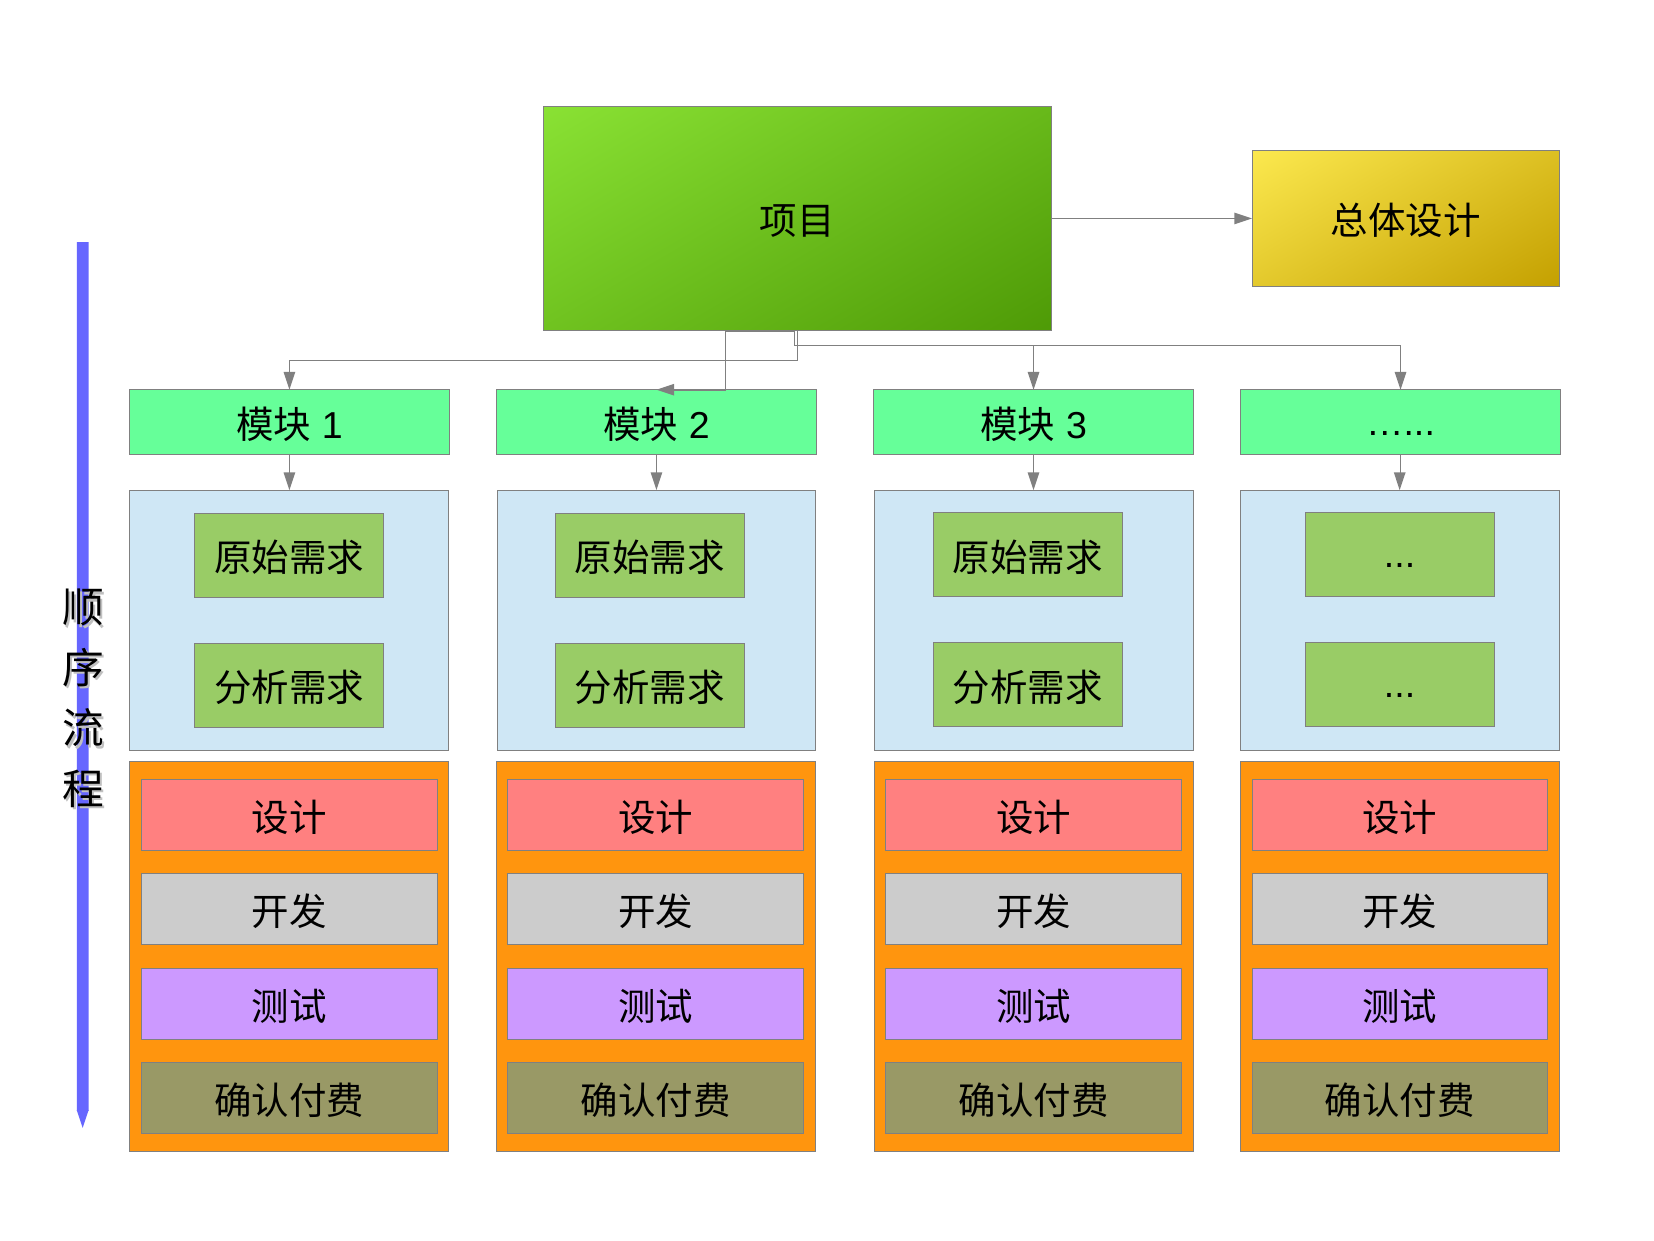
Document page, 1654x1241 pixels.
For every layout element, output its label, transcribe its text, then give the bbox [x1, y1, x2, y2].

text_box 设计 [141, 779, 438, 851]
text_box 测试 [885, 968, 1182, 1040]
text_box [497, 490, 816, 751]
text_box 确认付费 [885, 1062, 1182, 1134]
text_box 开发 [507, 873, 804, 945]
text_box 原始需求 [194, 513, 384, 598]
text_box 测试 [507, 968, 804, 1040]
text_box 确认付费 [507, 1062, 804, 1134]
text_box 开发 [885, 873, 1182, 945]
text_box 开发 [1252, 873, 1548, 945]
text_box 开发 [141, 873, 438, 945]
text_box …... [1240, 389, 1561, 455]
text_box [1240, 490, 1560, 751]
text_box 分析需求 [194, 643, 384, 728]
text_box 模块2 [496, 389, 817, 455]
text_box 模块3 [873, 389, 1194, 455]
text_box 模块1 [129, 389, 450, 455]
text_box [874, 761, 1194, 1152]
text_box 确认付费 [1252, 1062, 1548, 1134]
text_box 分析需求 [933, 642, 1123, 727]
text_box 原始需求 [933, 512, 1123, 597]
text_box [129, 761, 449, 1152]
text_box 测试 [1252, 968, 1548, 1040]
text_box 确认付费 [141, 1062, 438, 1134]
text_box 项目 [543, 106, 1052, 331]
text_box ... [1305, 512, 1495, 597]
text_box [874, 490, 1194, 751]
text_box 设计 [885, 779, 1182, 851]
text_box 顺 序 流 程 [47, 566, 119, 777]
text_box 设计 [507, 779, 804, 851]
text_box 分析需求 [555, 643, 745, 728]
text_box [129, 490, 449, 751]
text_box 设计 [1252, 779, 1548, 851]
text_box 原始需求 [555, 513, 745, 598]
text_box 测试 [141, 968, 438, 1040]
text_box 总体设计 [1252, 150, 1560, 287]
text_box [1240, 761, 1560, 1152]
text_box [496, 761, 816, 1152]
text_box ... [1305, 642, 1495, 727]
